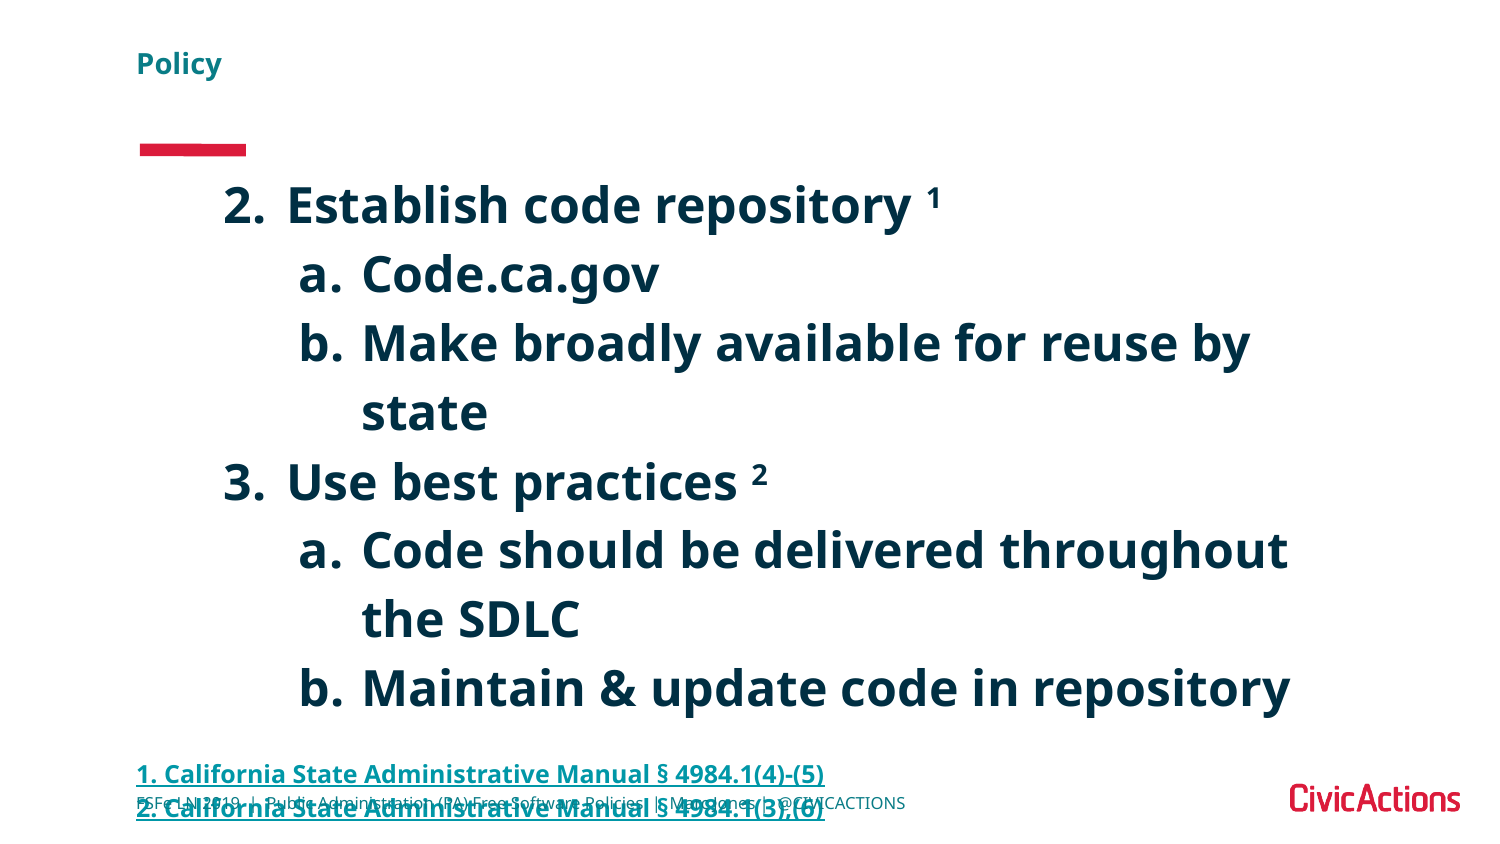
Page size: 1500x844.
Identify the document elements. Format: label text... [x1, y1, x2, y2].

list Establish code repository 1 Code.ca.gov Make broadly available for reuse by state Use best practices 2 Code should be delivered throughout the SDLC Maintain & update code in repository 1. California State Administrative Manual § 4984.1(4)-(5) 2. California State Administrative Manual § 4984.1(3),(6) [121, 150, 1375, 778]
text_box FSFe LN 2019 | Public Administration (PA) Free Software Policies | Marc Jones | @CIVICACTIONS [121, 778, 1467, 817]
title Policy [121, 30, 1375, 112]
